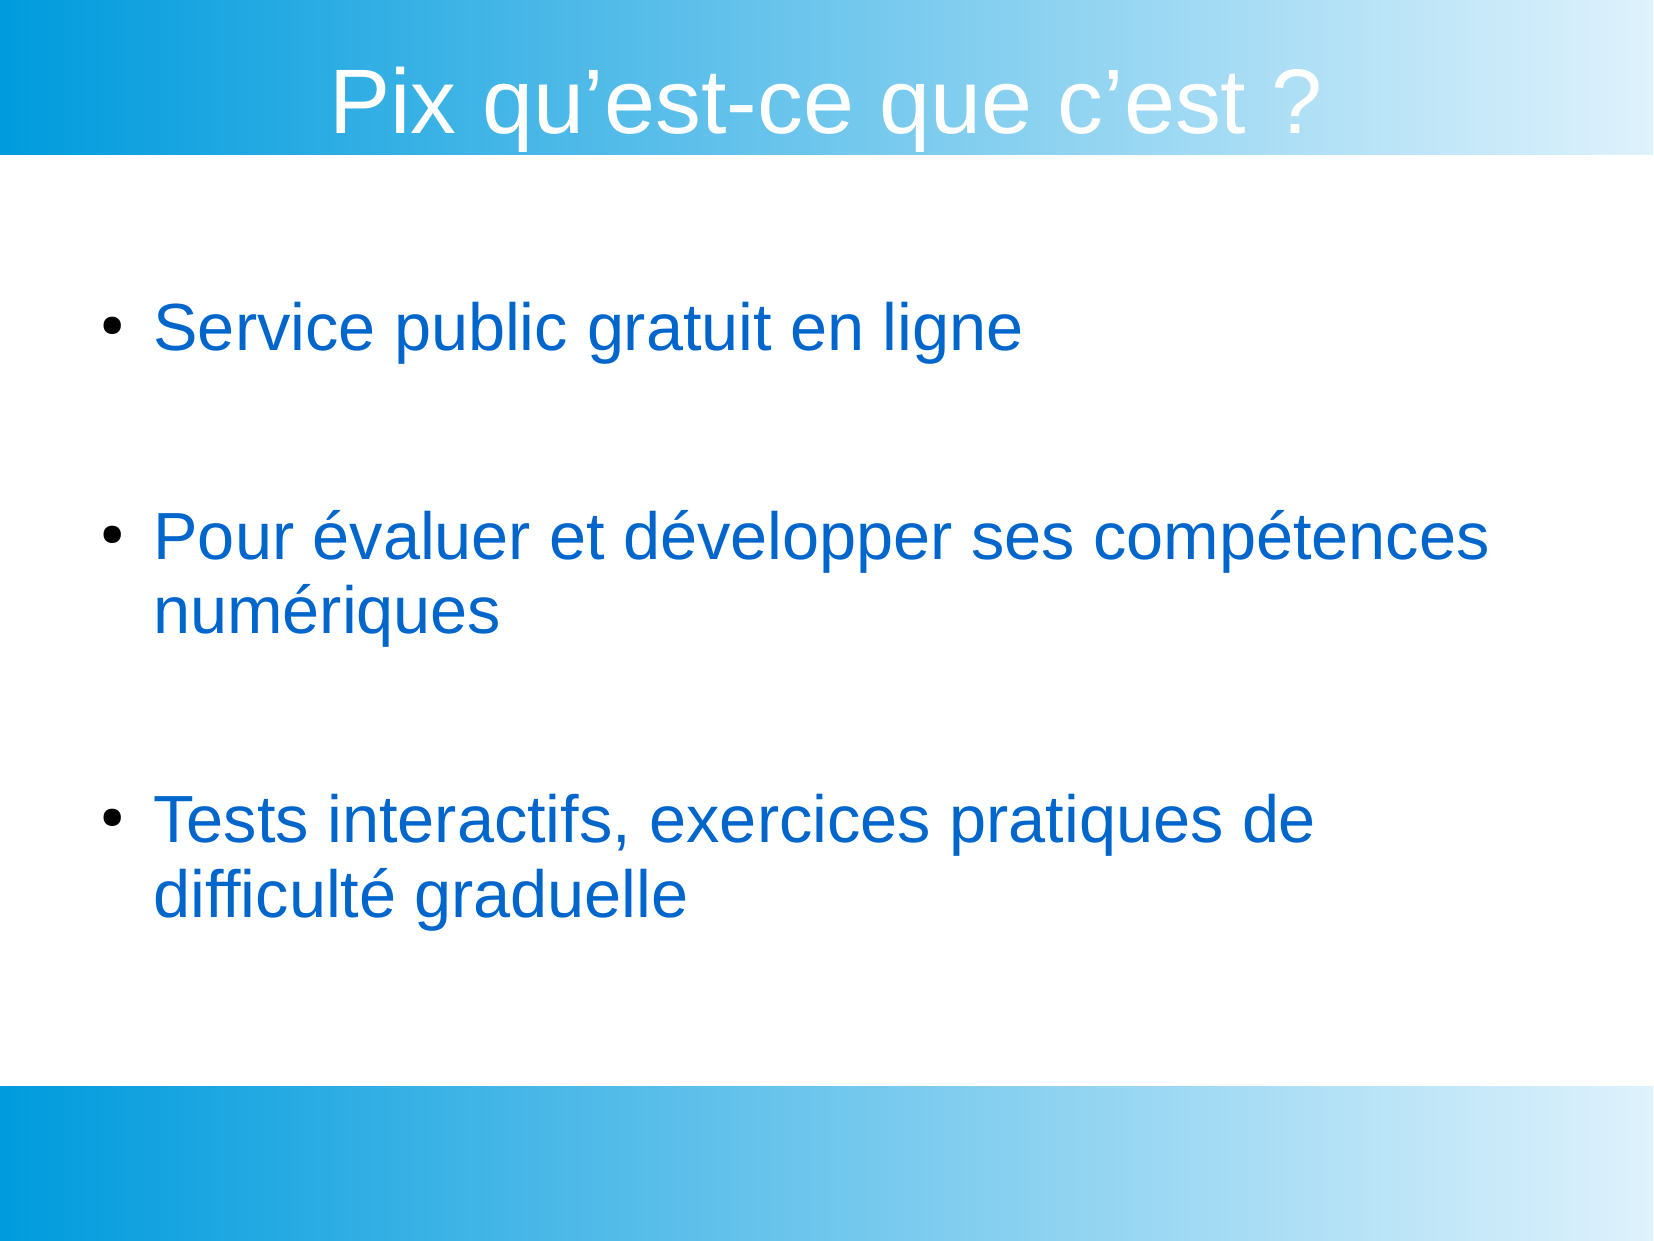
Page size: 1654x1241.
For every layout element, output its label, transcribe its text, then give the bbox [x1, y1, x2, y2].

list Service public gratuit en ligne Pour évaluer et développer ses compétences numériques Tests interactifs, exercices pratiques de difficulté graduelle [82, 290, 1571, 1010]
title Pix qu’est-ce que c’est ? [82, 49, 1571, 155]
